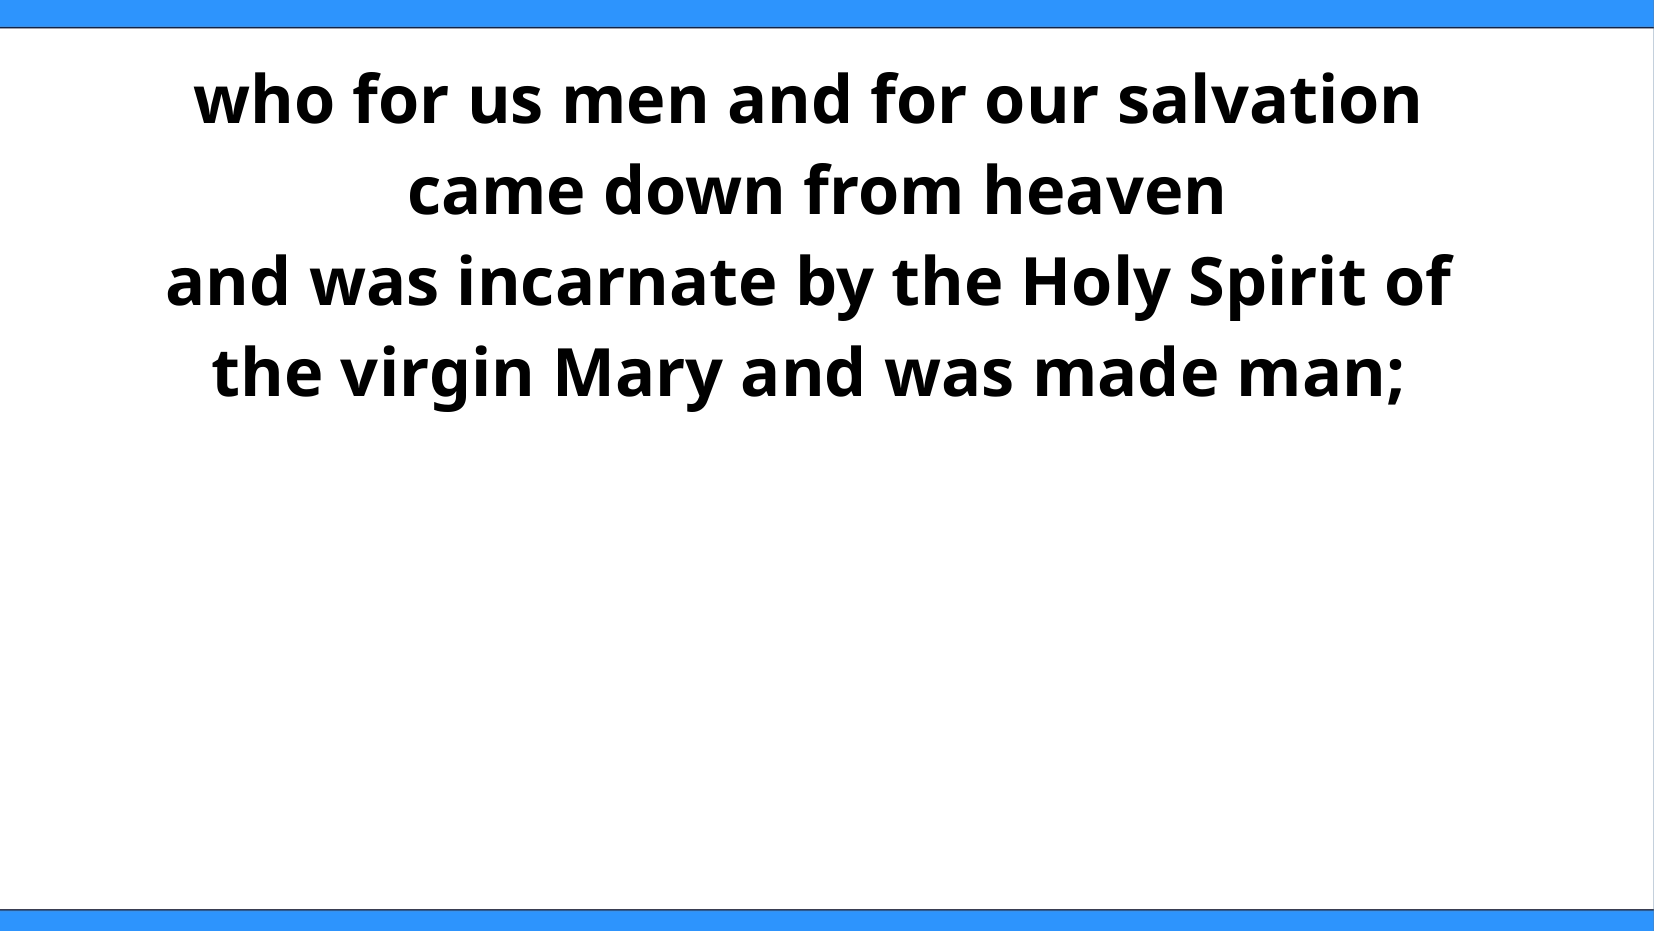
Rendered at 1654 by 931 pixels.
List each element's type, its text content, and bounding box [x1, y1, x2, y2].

picture [0, 0, 1654, 931]
text_box who for us men and for our salvation came down from heaven and was incarnate by the Holy Spirit of the virgin Mary and was made man; [75, 45, 1561, 533]
